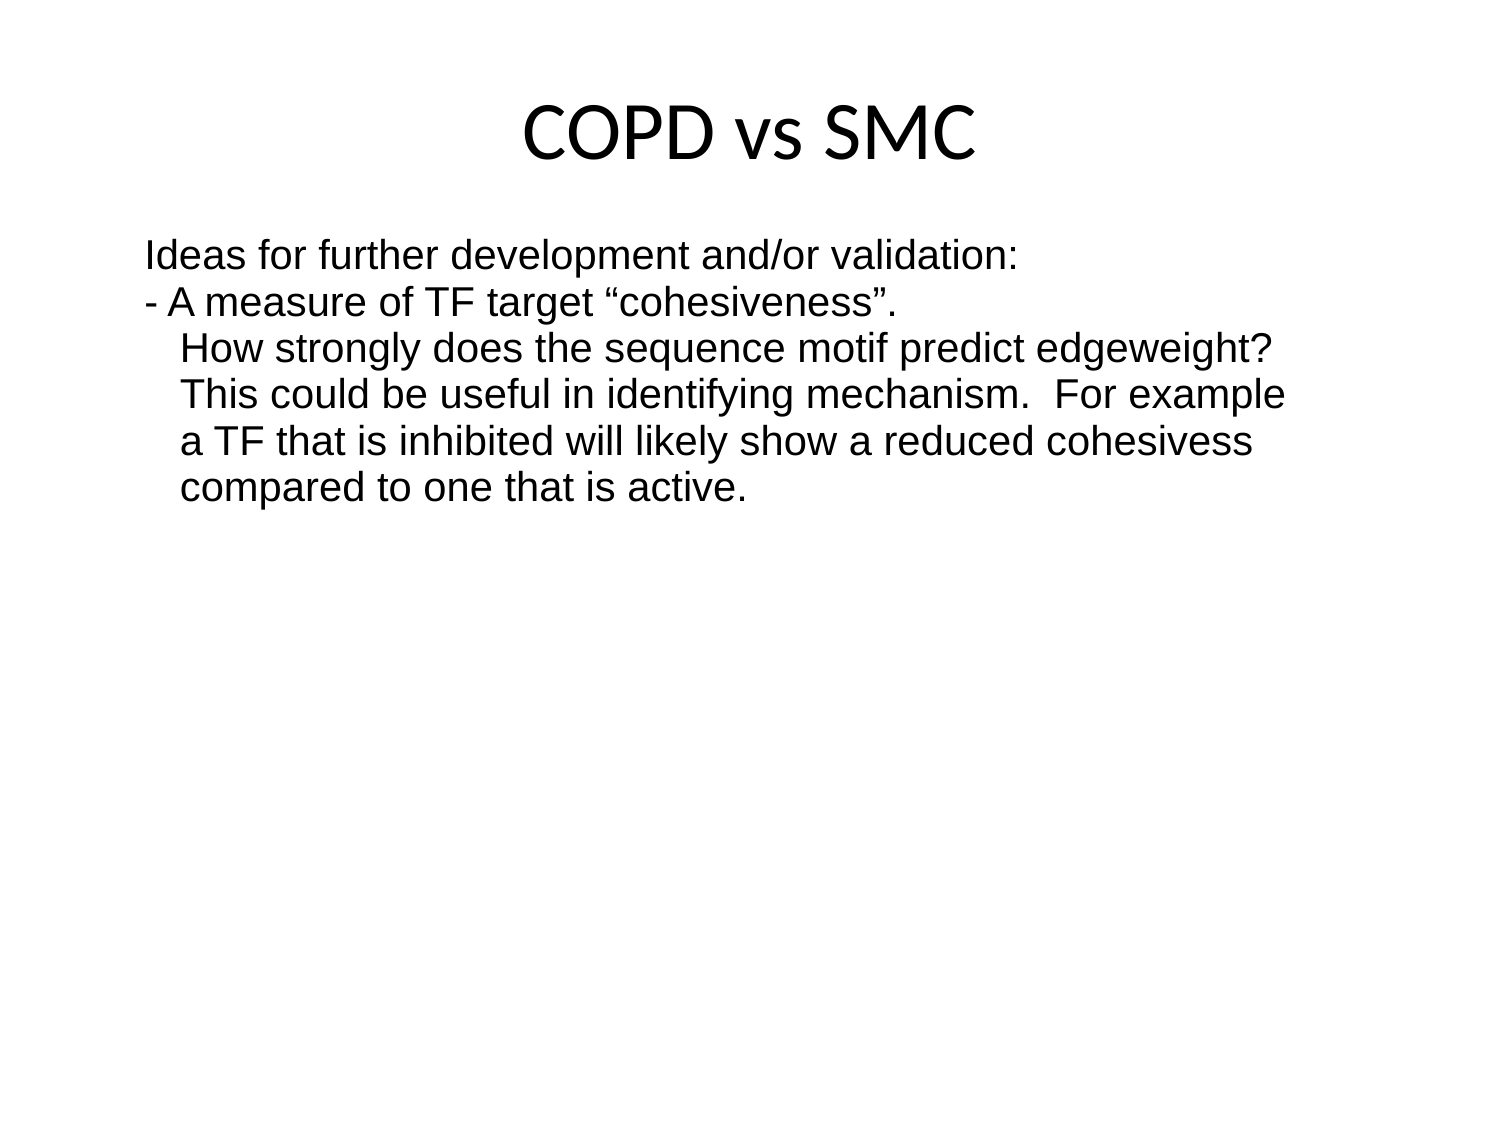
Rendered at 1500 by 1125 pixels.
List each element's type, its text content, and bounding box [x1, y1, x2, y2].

text_box Ideas for further development and/or validation: - A measure of TF target “cohesiveness”. How strongly does the sequence motif predict edgeweight? This could be useful in identifying mechanism. For example a TF that is inhibited will likely show a reduced cohesivess compared to one that is active. [129, 224, 1318, 593]
title COPD vs SMC [75, 90, 1426, 188]
